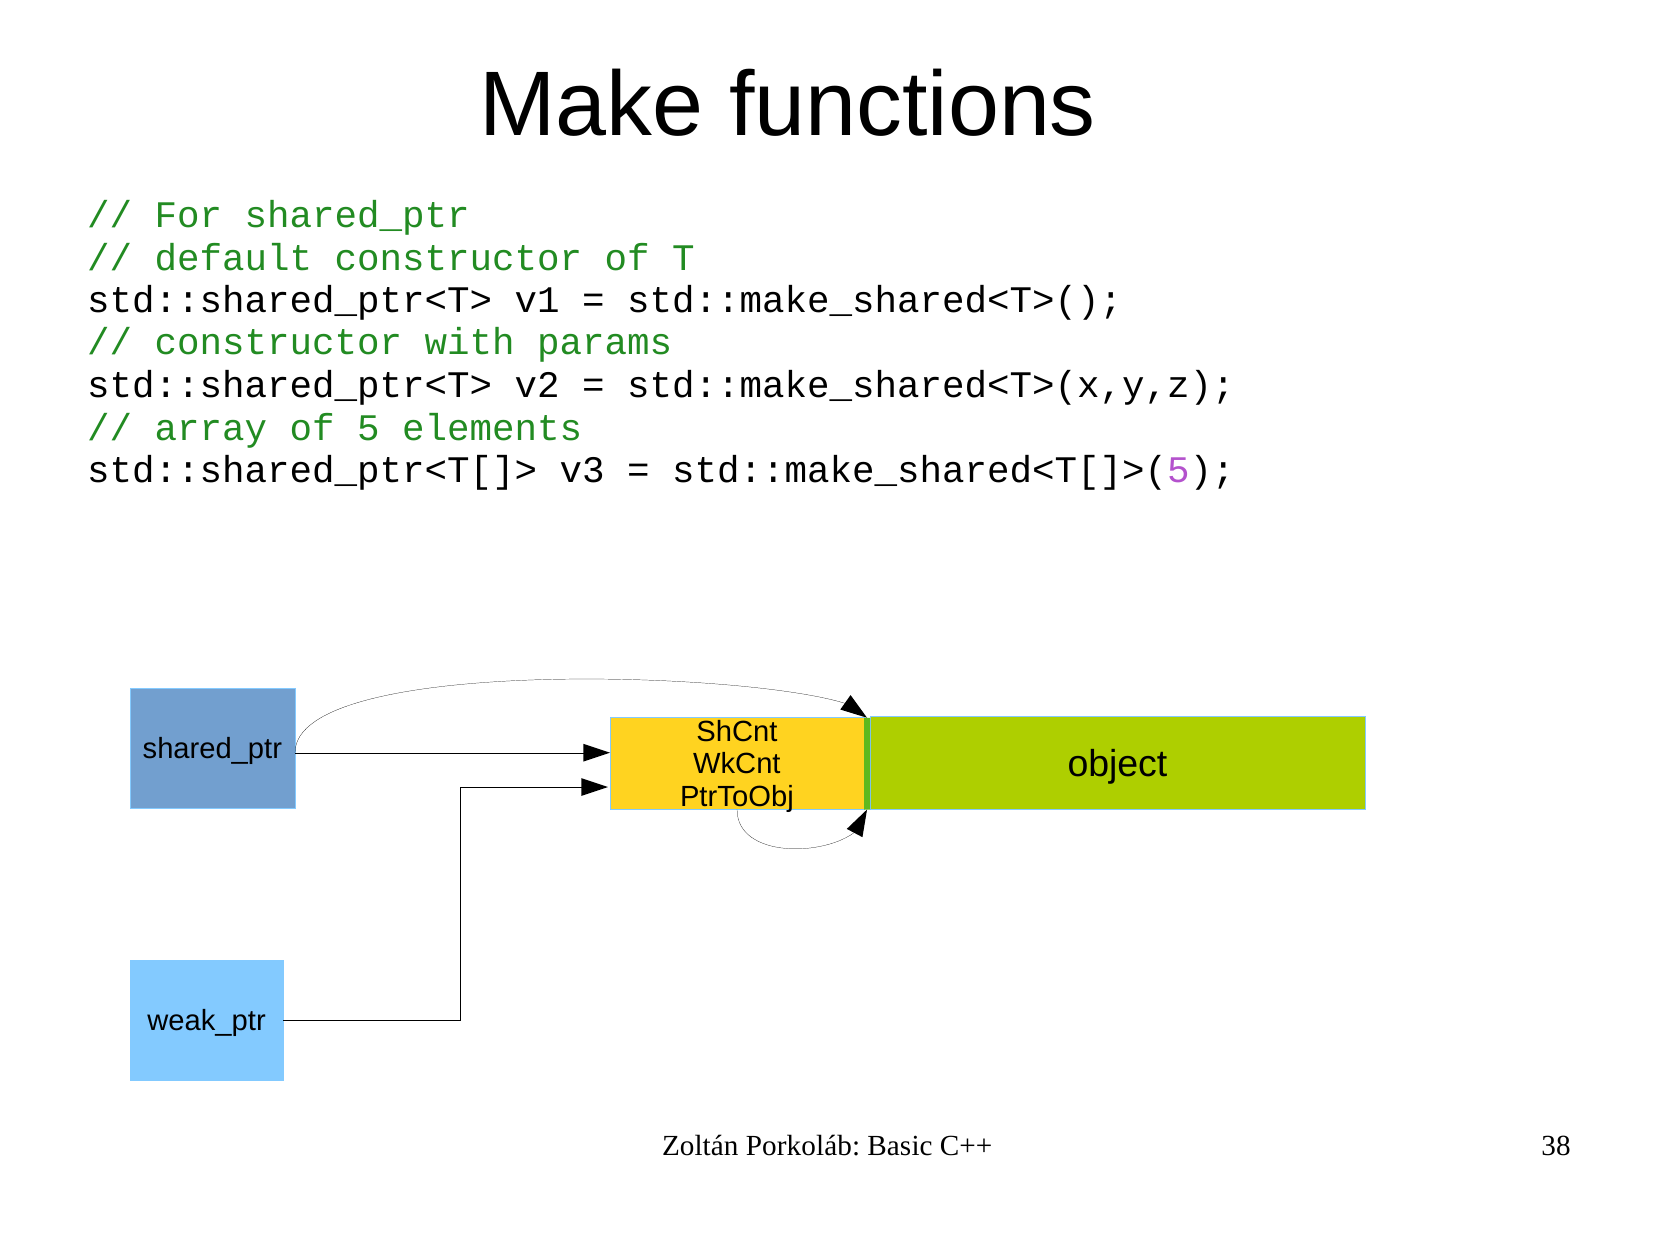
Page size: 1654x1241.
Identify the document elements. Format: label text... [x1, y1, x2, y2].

text_box shared_ptr [130, 688, 296, 809]
text_box ShCnt WkCnt PtrToObj [610, 717, 864, 810]
text_box // For shared_ptr // default constructor of T std::shared_ptr<T> v1 = std::make_shared<T>(); // constructor with params std::shared_ptr<T> v2 = std::make_shared<T>(x,y,z); // array of 5 elements std::shared_ptr<T[]> v3 = std::make_shared<T[]>(5); [72, 188, 1636, 974]
title Make functions [56, 0, 1546, 208]
text_box [864, 717, 871, 810]
text_box object [870, 716, 1366, 810]
text_box weak_ptr [130, 960, 284, 1081]
